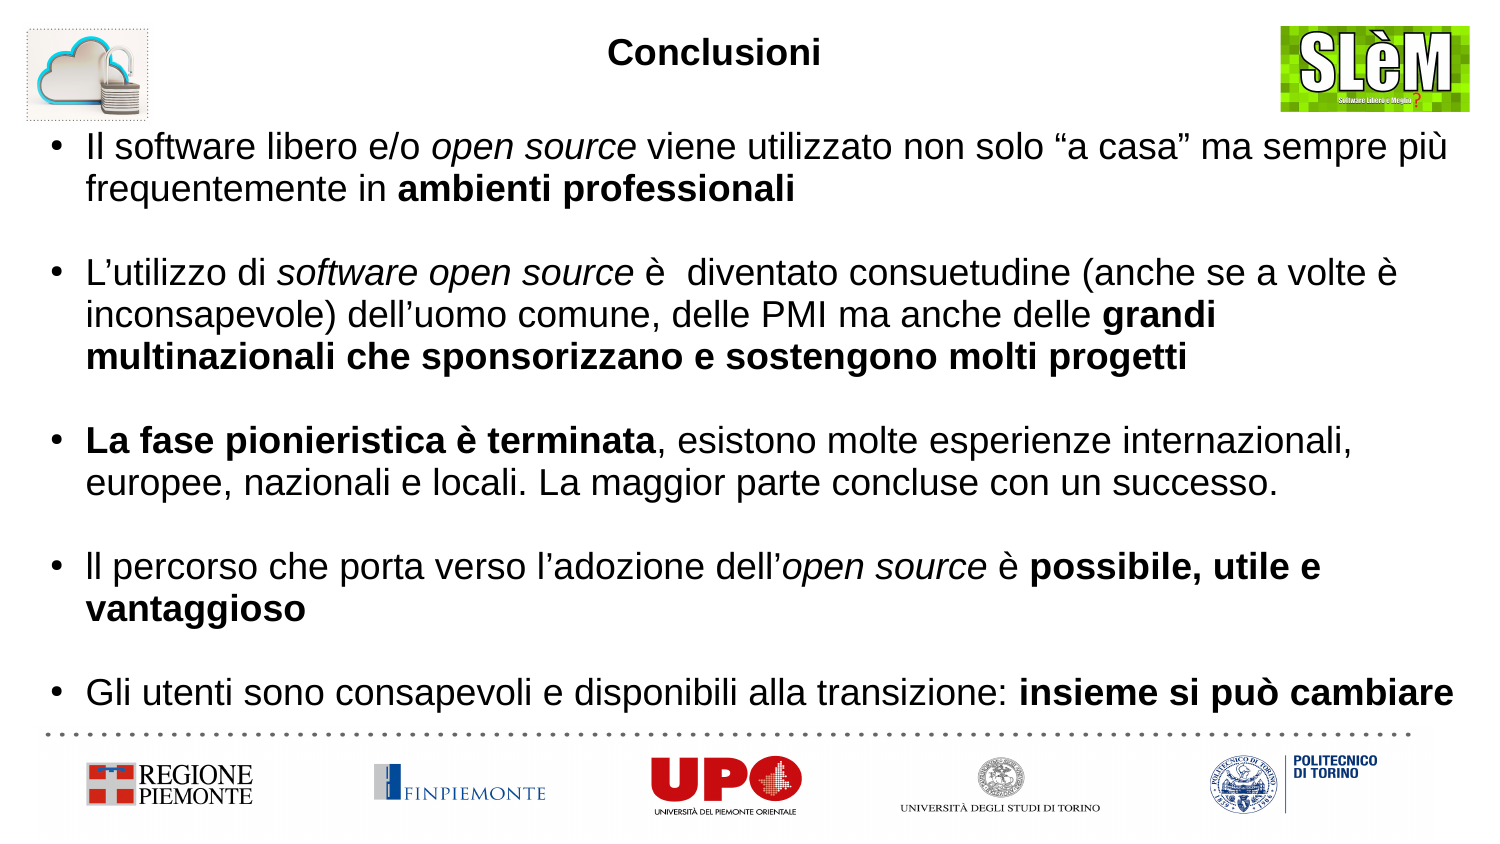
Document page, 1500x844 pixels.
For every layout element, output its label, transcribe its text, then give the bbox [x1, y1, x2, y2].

picture [23, 23, 153, 125]
picture [1280, 26, 1470, 112]
text_box Il software libero e/o open source viene utilizzato non solo “a casa” ma sempre più frequentemente in ambienti professionali L’utilizzo di software open source è diventato consuetudine (anche se a volte è inconsapevole) dell’uomo comune, delle PMI ma anche delle grandi multinazionali che sponsorizzano e sostengono molti progetti La fase pionieristica è terminata, esistono molte esperienze internazionali, europee, nazionali e locali. La maggior parte concluse con un successo. ll percorso che porta verso l’adozione dell’open source è possibile, utile e vantaggioso Gli utenti sono consapevoli e disponibili alla transizione: insieme si può cambiare [35, 118, 1489, 844]
text_box Conclusioni [165, 23, 1264, 154]
